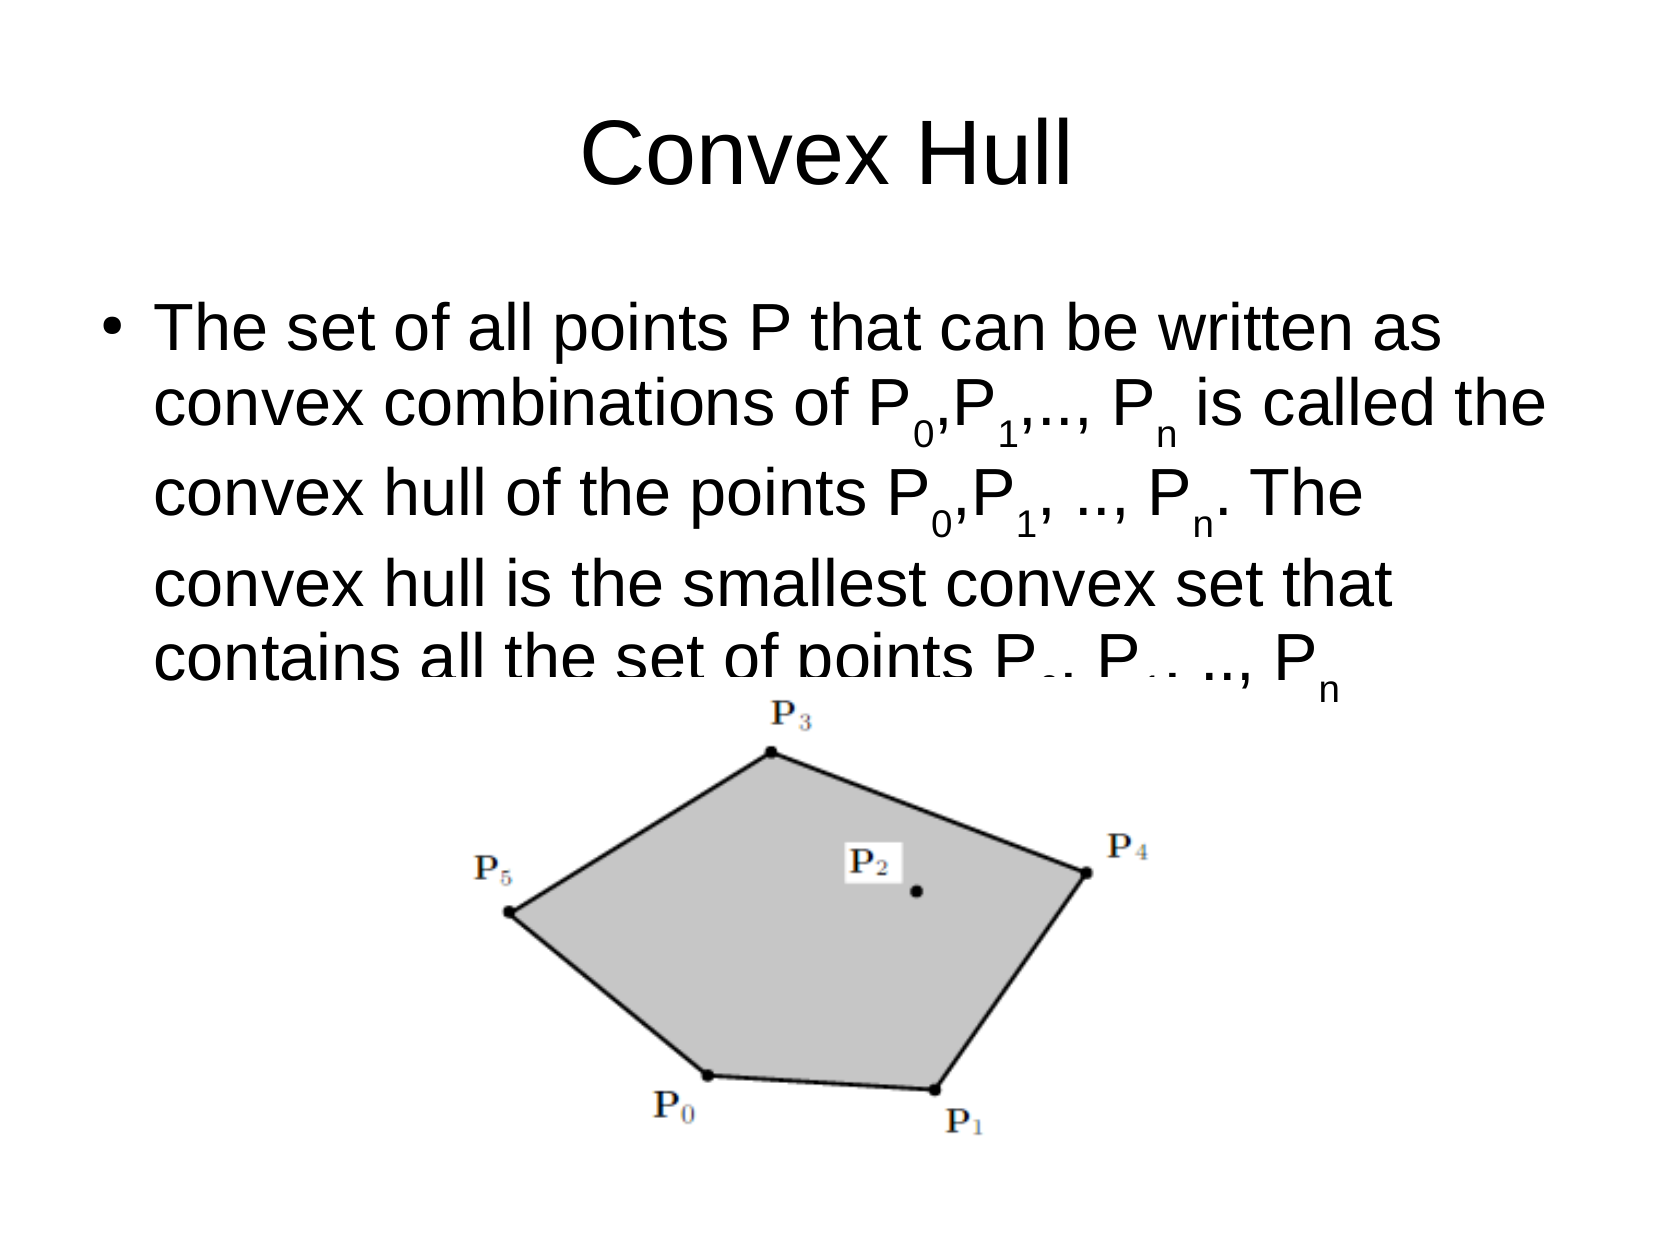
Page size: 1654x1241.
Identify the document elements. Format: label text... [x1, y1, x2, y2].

picture [404, 677, 1201, 1156]
title Convex Hull [82, 49, 1571, 257]
list The set of all points P that can be written as convex combinations of P0,P1,.., Pn is called the convex hull of the points P0,P1, .., Pn. The convex hull is the smallest convex set that contains all the set of points P0, P1, .., Pn [82, 290, 1571, 1010]
